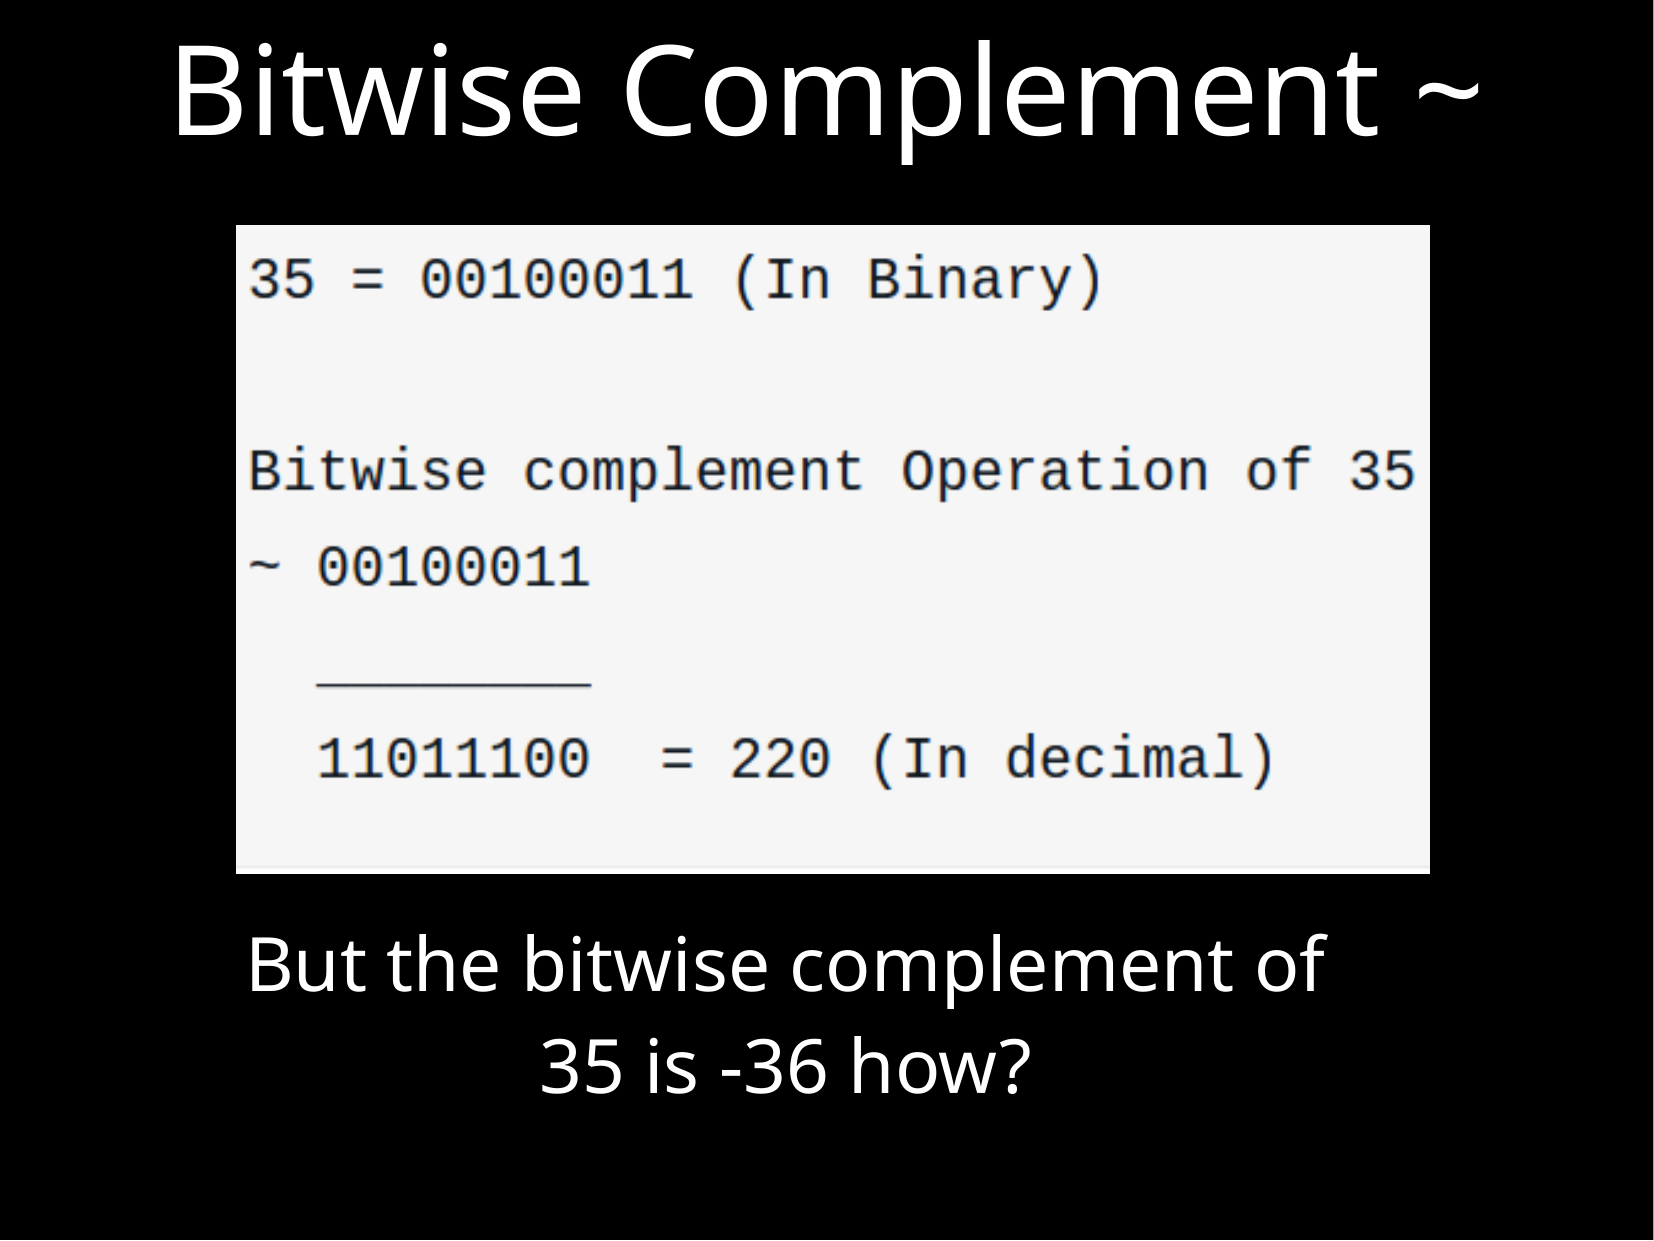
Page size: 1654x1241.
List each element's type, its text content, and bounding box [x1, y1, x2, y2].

text_box Bitwise Complement ~ [153, 0, 1501, 231]
text_box But the bitwise complement of 35 is -36 how? [230, 903, 1542, 1241]
picture [236, 225, 1430, 875]
